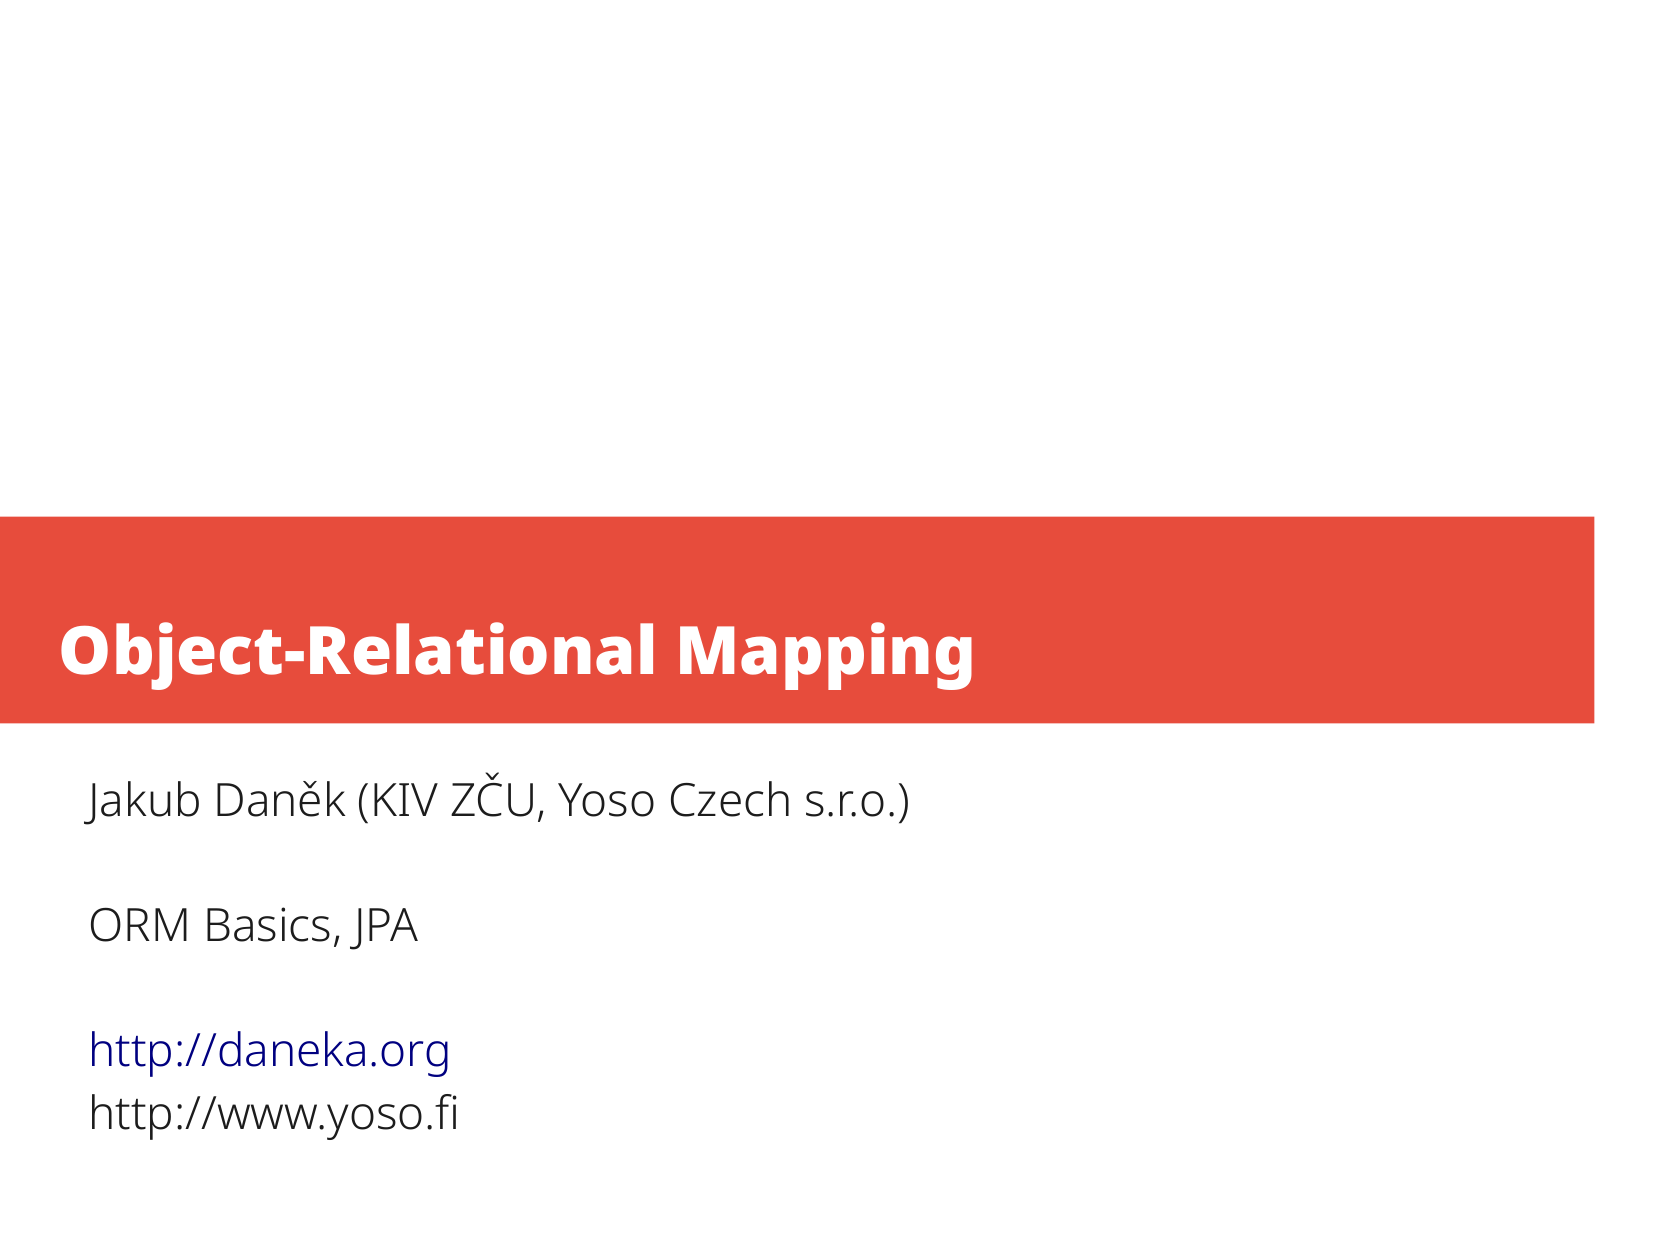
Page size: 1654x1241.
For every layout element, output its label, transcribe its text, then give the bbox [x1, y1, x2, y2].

subtitle Jakub Daněk (KIV ZČU, Yoso Czech s.r.o.) ORM Basics, JPA http://daneka.org http://www.yoso.fi [88, 767, 1595, 1182]
title Object-Relational Mapping [59, 546, 1595, 694]
